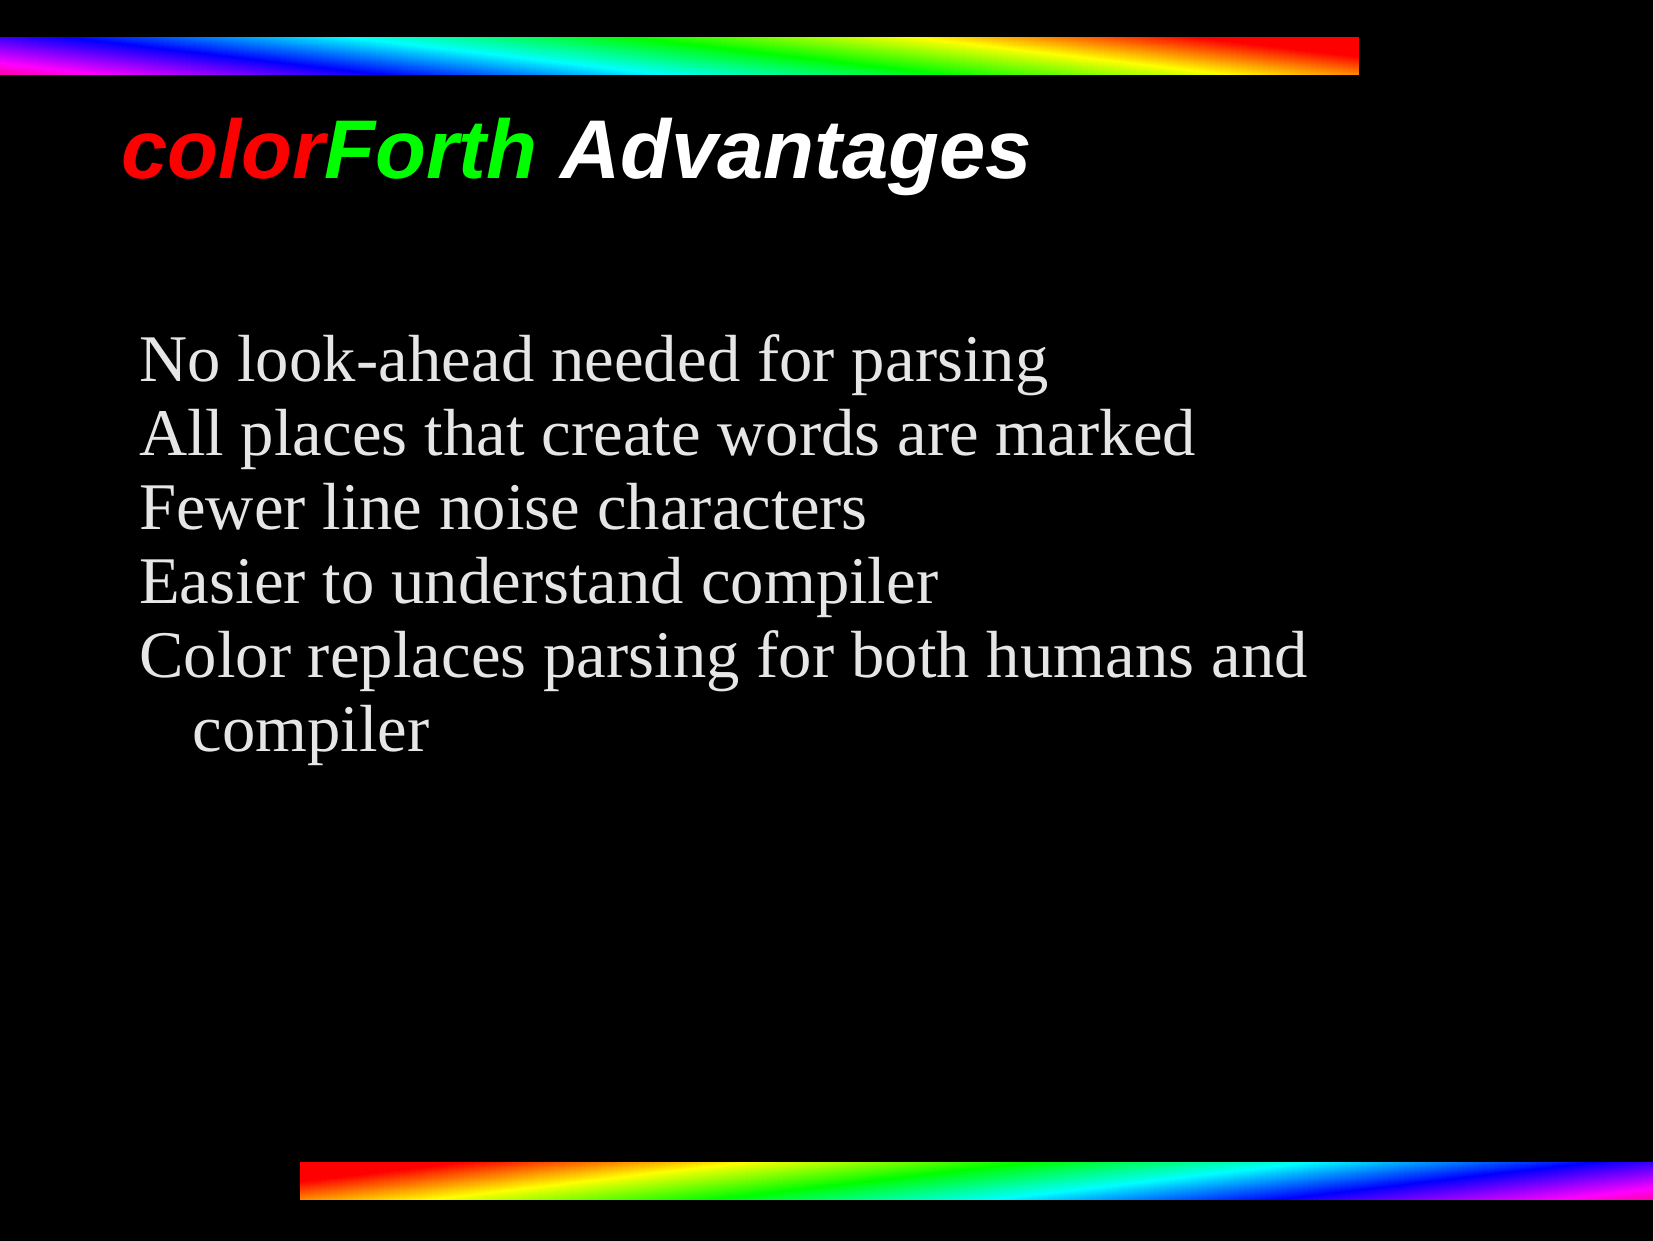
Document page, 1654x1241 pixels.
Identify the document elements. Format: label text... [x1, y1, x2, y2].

picture [0, 0, 1654, 1241]
title colorForth Advantages [121, 46, 1534, 254]
list No look-ahead needed for parsing All places that create words are marked Fewer line noise characters Easier to understand compiler Color replaces parsing for both humans and compiler [121, 322, 1561, 1133]
